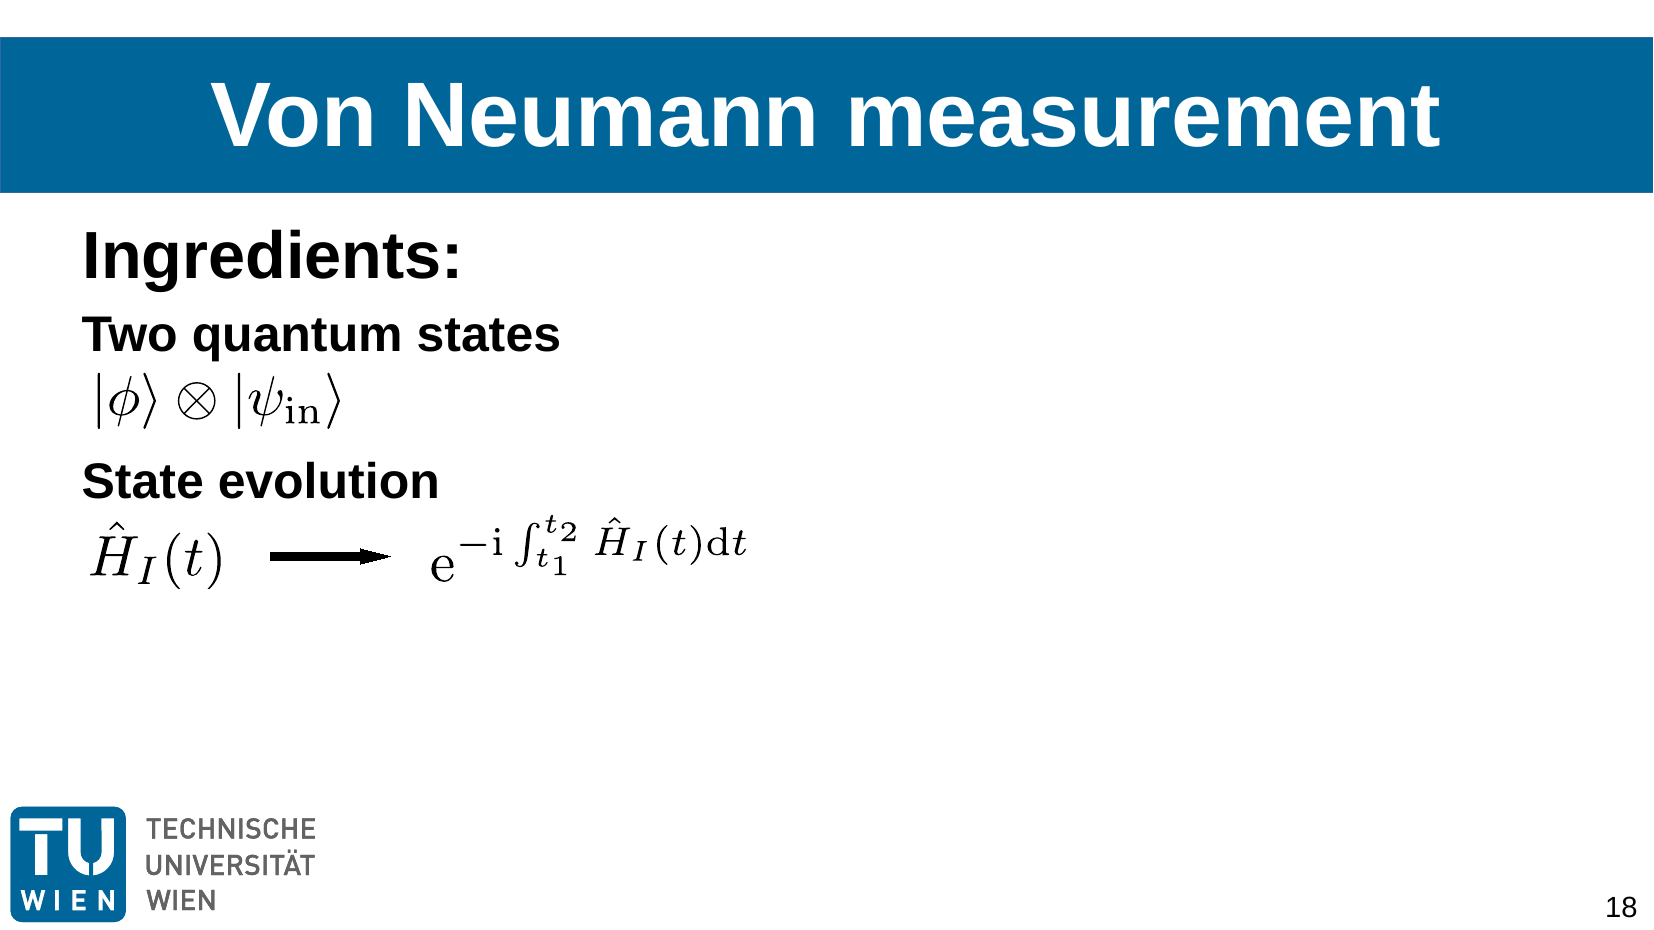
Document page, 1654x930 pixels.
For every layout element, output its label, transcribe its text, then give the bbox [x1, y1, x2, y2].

list Ingredients: [82, 217, 1571, 301]
list State evolution [81, 453, 466, 528]
text_box [270, 548, 391, 565]
picture [83, 528, 234, 589]
title Von Neumann measurement [0, 37, 1653, 193]
picture [93, 381, 346, 442]
list Two quantum states [81, 306, 691, 381]
picture [413, 504, 764, 594]
